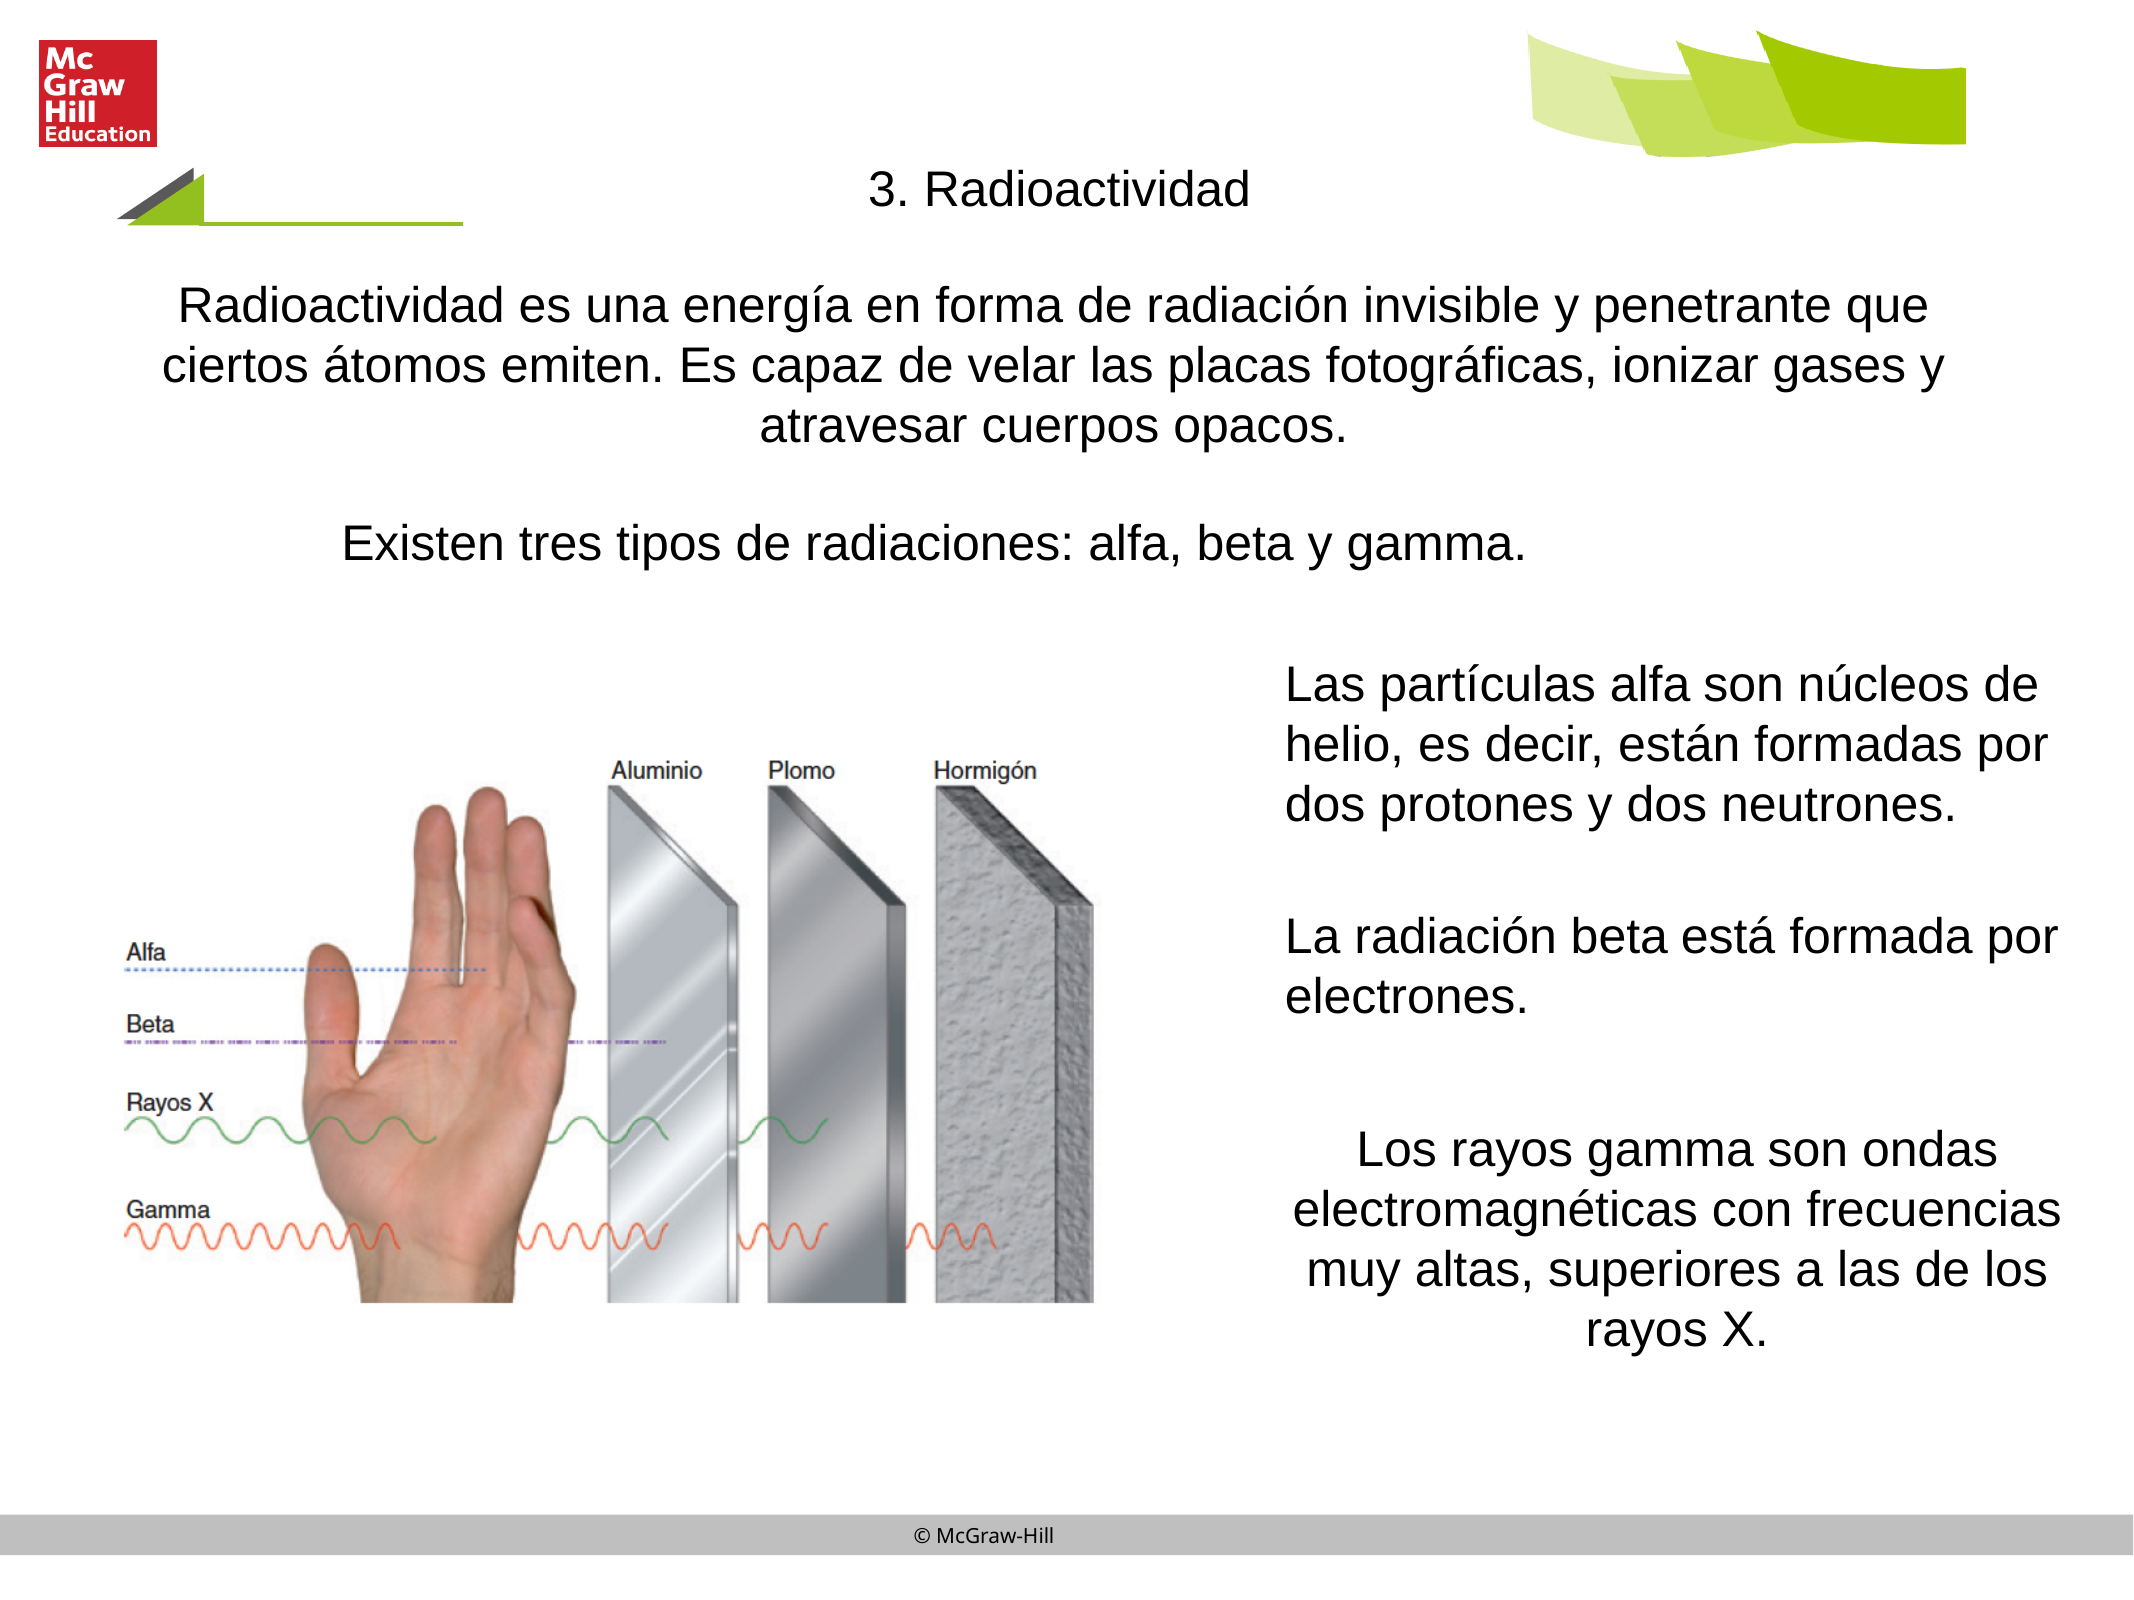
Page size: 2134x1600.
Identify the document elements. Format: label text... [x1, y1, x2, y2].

picture [1387, 30, 1966, 157]
text_box [116, 167, 205, 226]
text_box Radioactividad es una energía en forma de radiación invisible y penetrante que ciertos átomos emiten. Es capaz de velar las placas fotográficas, ionizar gases y atravesar cuerpos opacos. [95, 263, 2013, 461]
text_box © McGraw-Hill [707, 1514, 1261, 1555]
text_box 3. Radioactividad [212, 148, 1922, 225]
text_box Existen tres tipos de radiaciones: alfa, beta y gamma. [80, 502, 1790, 580]
text_box [0, 1514, 2134, 1556]
text_box Los rayos gamma son ondas electromagnéticas con frecuencias muy altas, superiores a las de los rayos X. [1277, 1107, 2078, 1365]
text_box La radiación beta está formada por electrones. [1276, 895, 2077, 1033]
text_box Las partículas alfa son núcleos de helio, es decir, están formadas por dos protones y dos neutrones. [1276, 642, 2077, 840]
picture [39, 40, 157, 147]
picture [72, 715, 1120, 1328]
